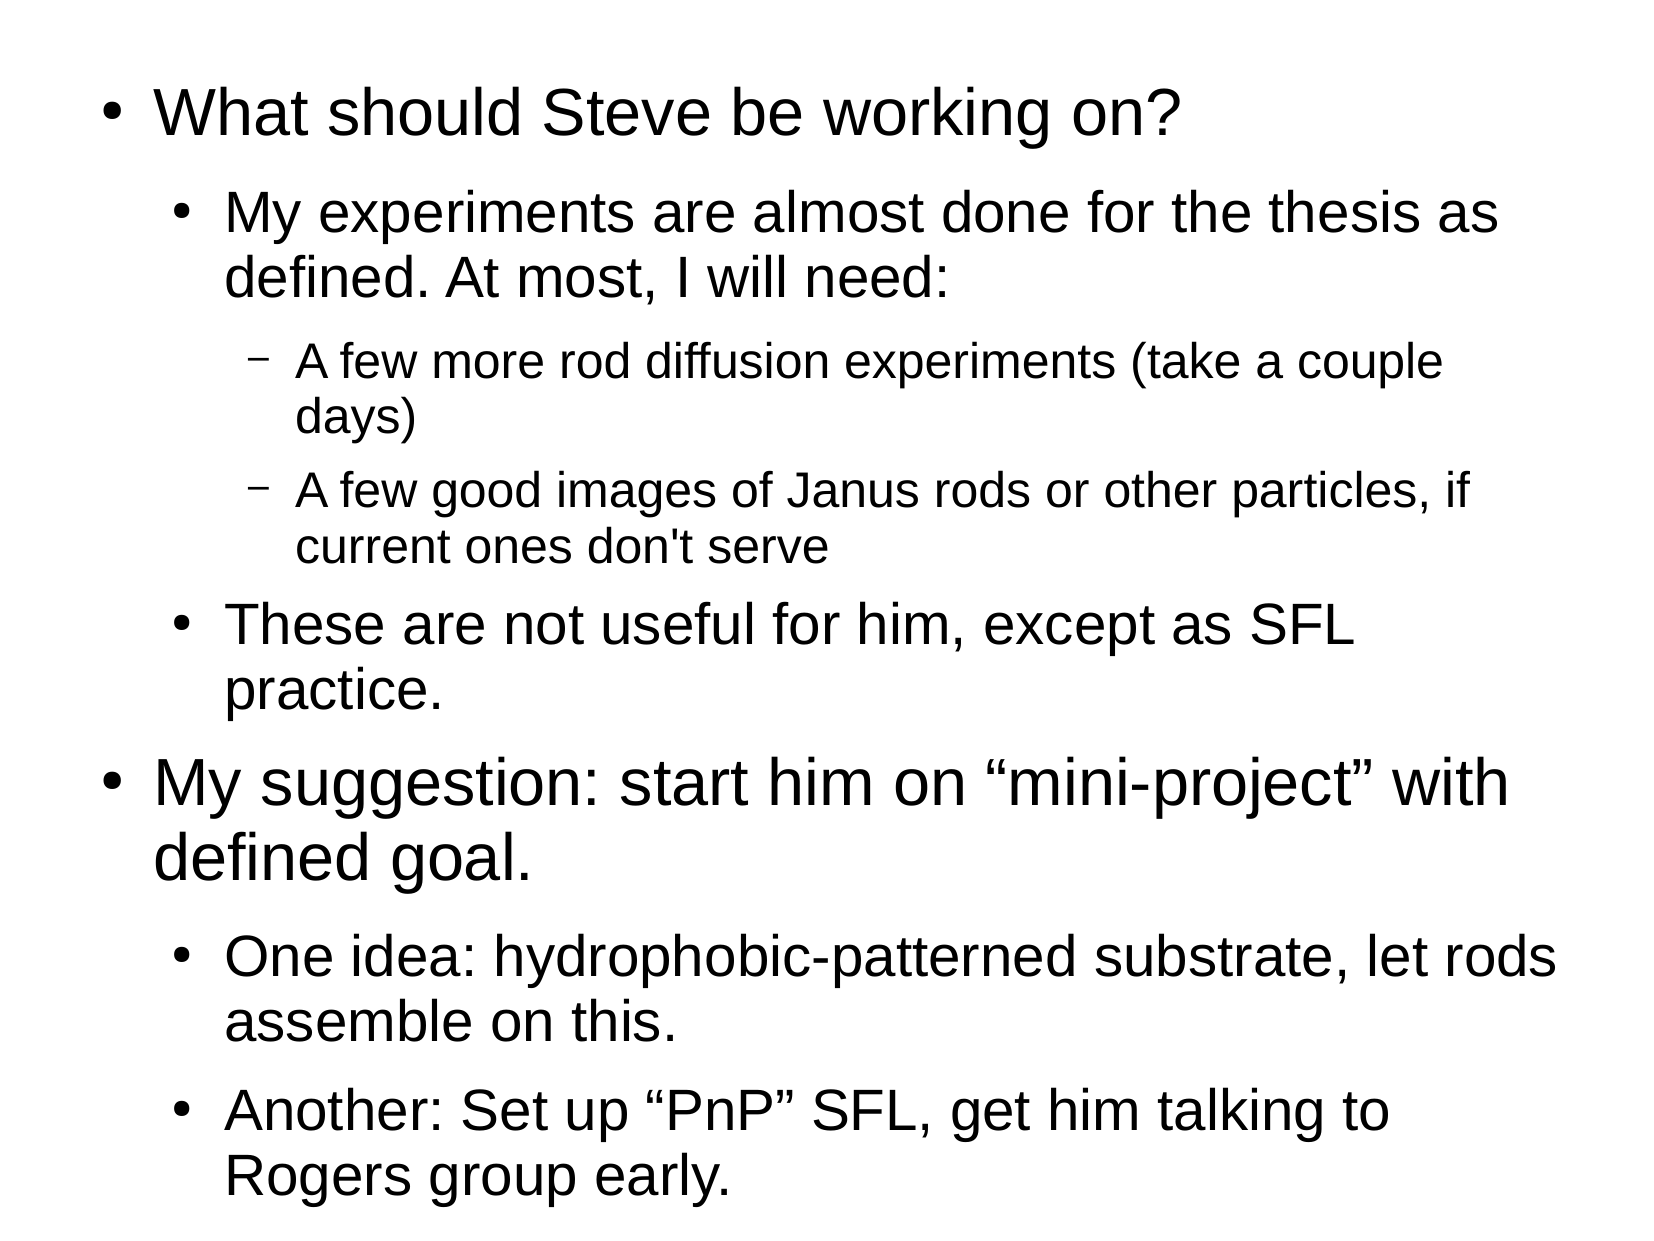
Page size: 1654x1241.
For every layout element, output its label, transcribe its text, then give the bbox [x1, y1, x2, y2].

list What should Steve be working on? My experiments are almost done for the thesis as defined. At most, I will need: A few more rod diffusion experiments (take a couple days) A few good images of Janus rods or other particles, if current ones don't serve These are not useful for him, except as SFL practice. My suggestion: start him on “mini-project” with defined goal. One idea: hydrophobic-patterned substrate, let rods assemble on this. Another: Set up “PnP” SFL, get him talking to Rogers group early. [82, 75, 1571, 1205]
